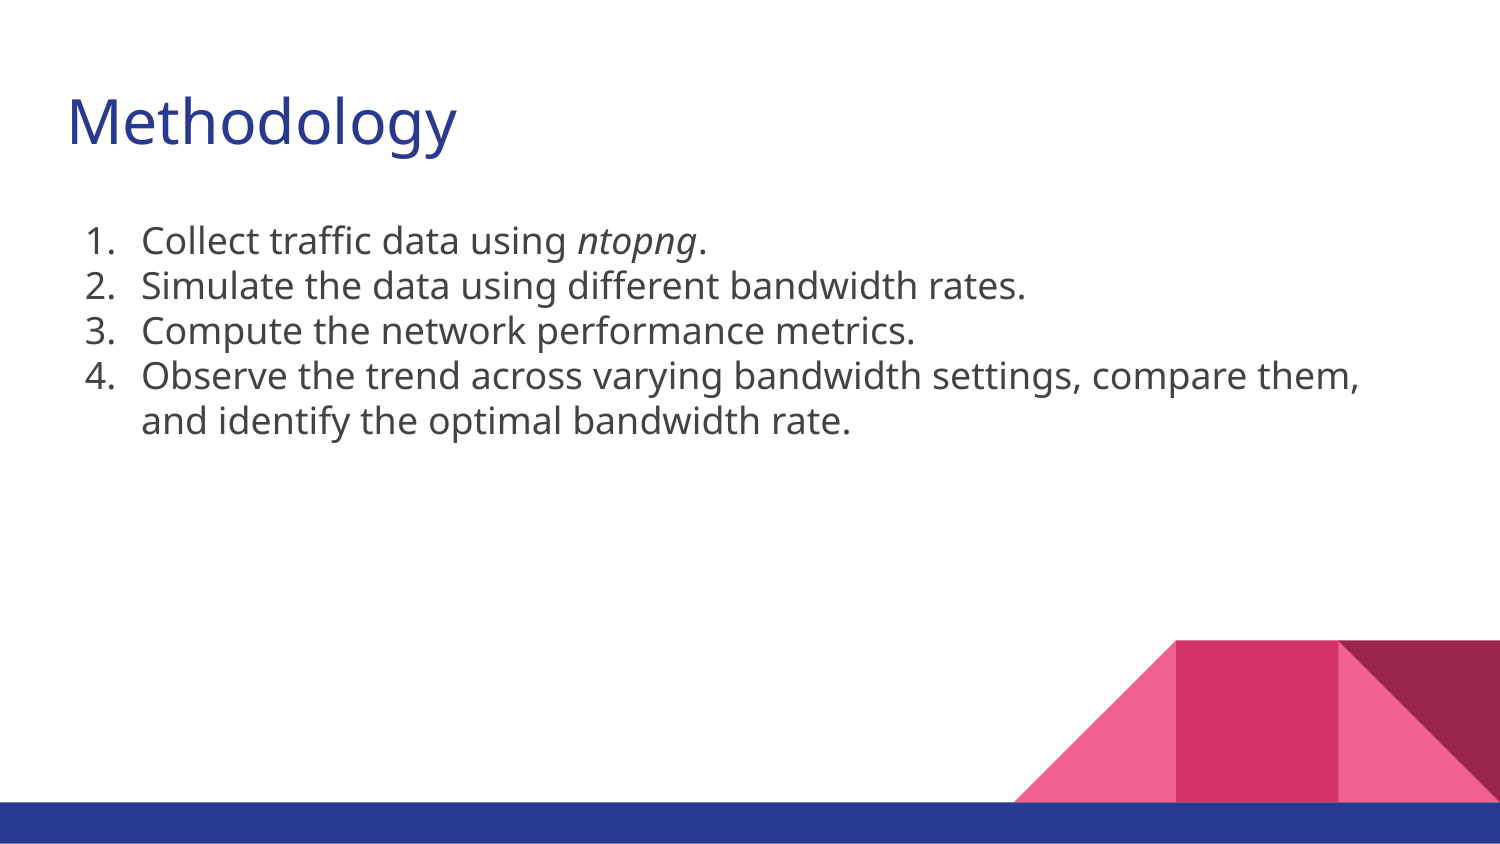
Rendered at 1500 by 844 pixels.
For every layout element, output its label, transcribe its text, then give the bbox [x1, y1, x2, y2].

title Methodology [51, 67, 1449, 167]
list Collect traffic data using ntopng. Simulate the data using different bandwidth rates. Compute the network performance metrics. Observe the trend across varying bandwidth settings, compare them, and identify the optimal bandwidth rate. [51, 201, 1449, 750]
